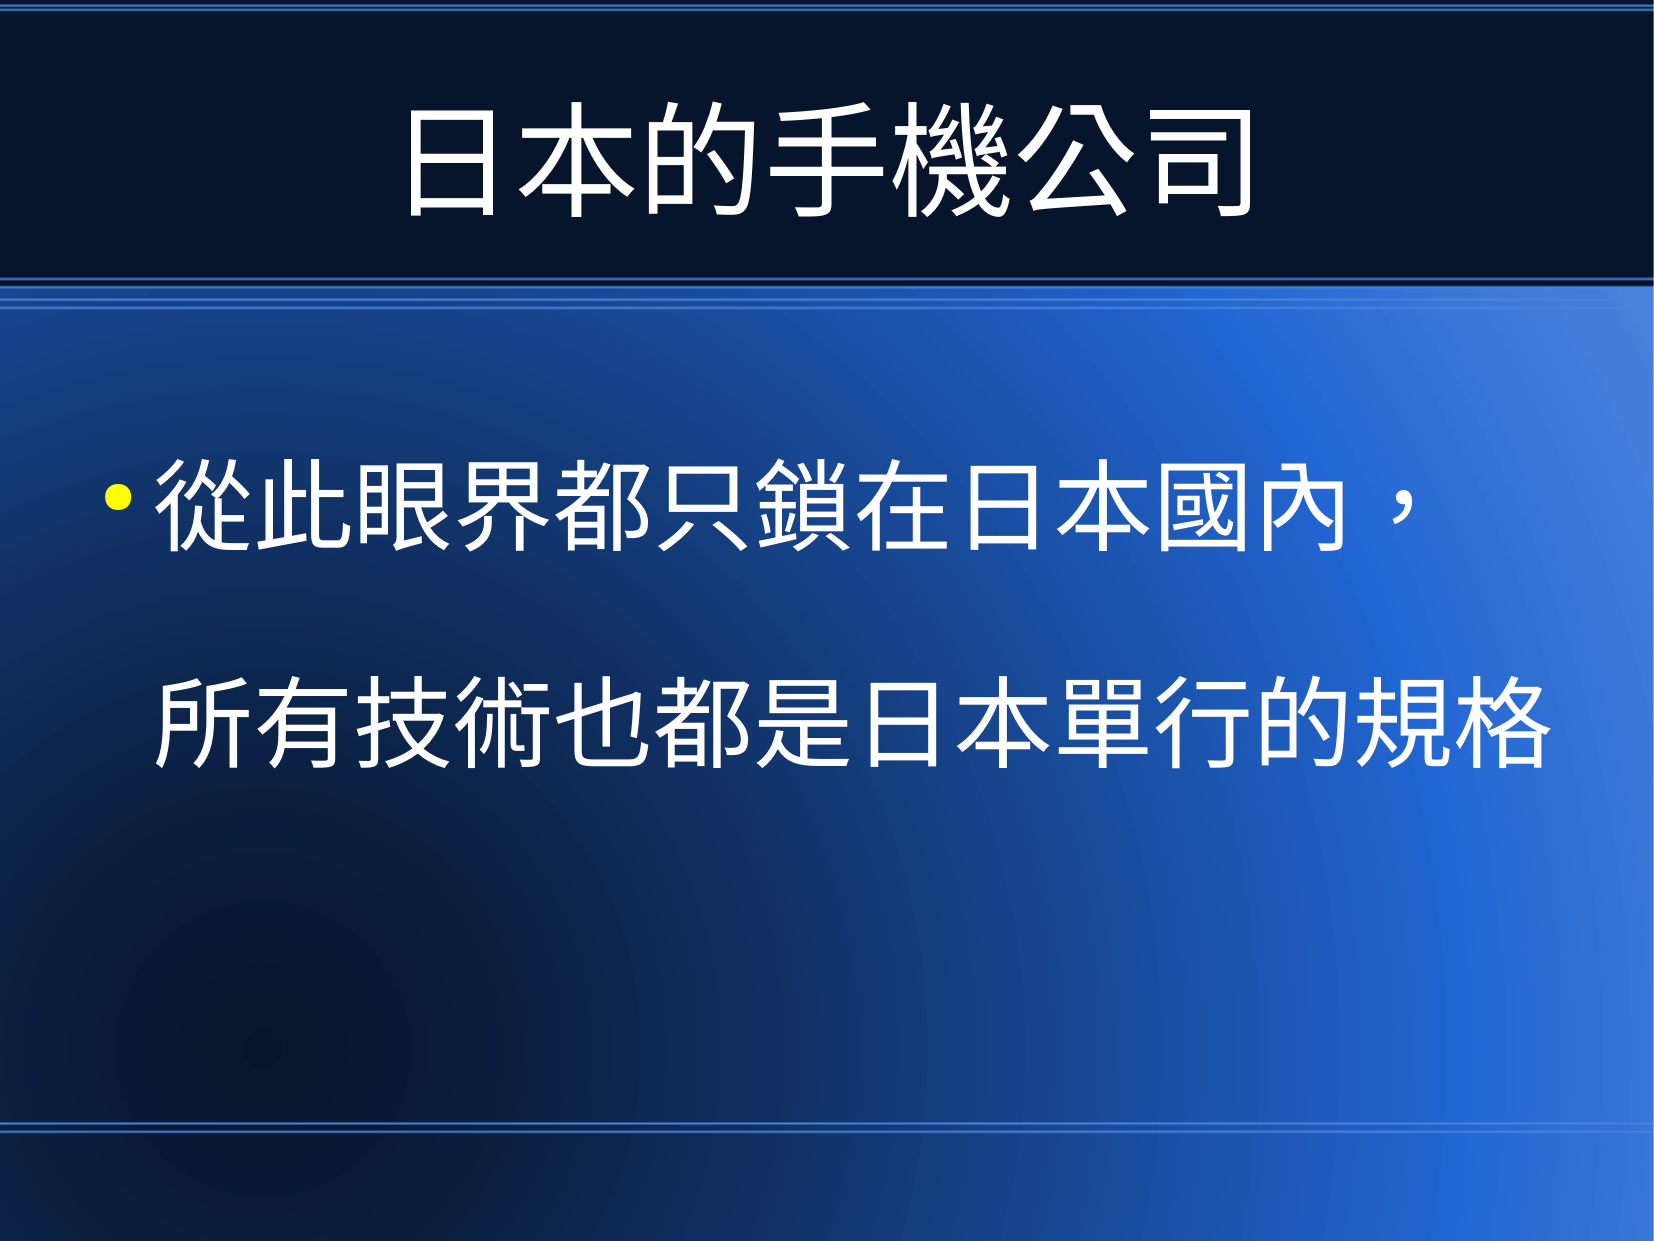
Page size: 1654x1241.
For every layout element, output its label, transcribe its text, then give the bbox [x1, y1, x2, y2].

picture [0, 0, 1654, 1241]
list 從此眼界都只鎖在日本國內， 所有技術也都是日本單行的規格 [82, 355, 1571, 1241]
title 日本的手機公司 [82, 49, 1571, 257]
